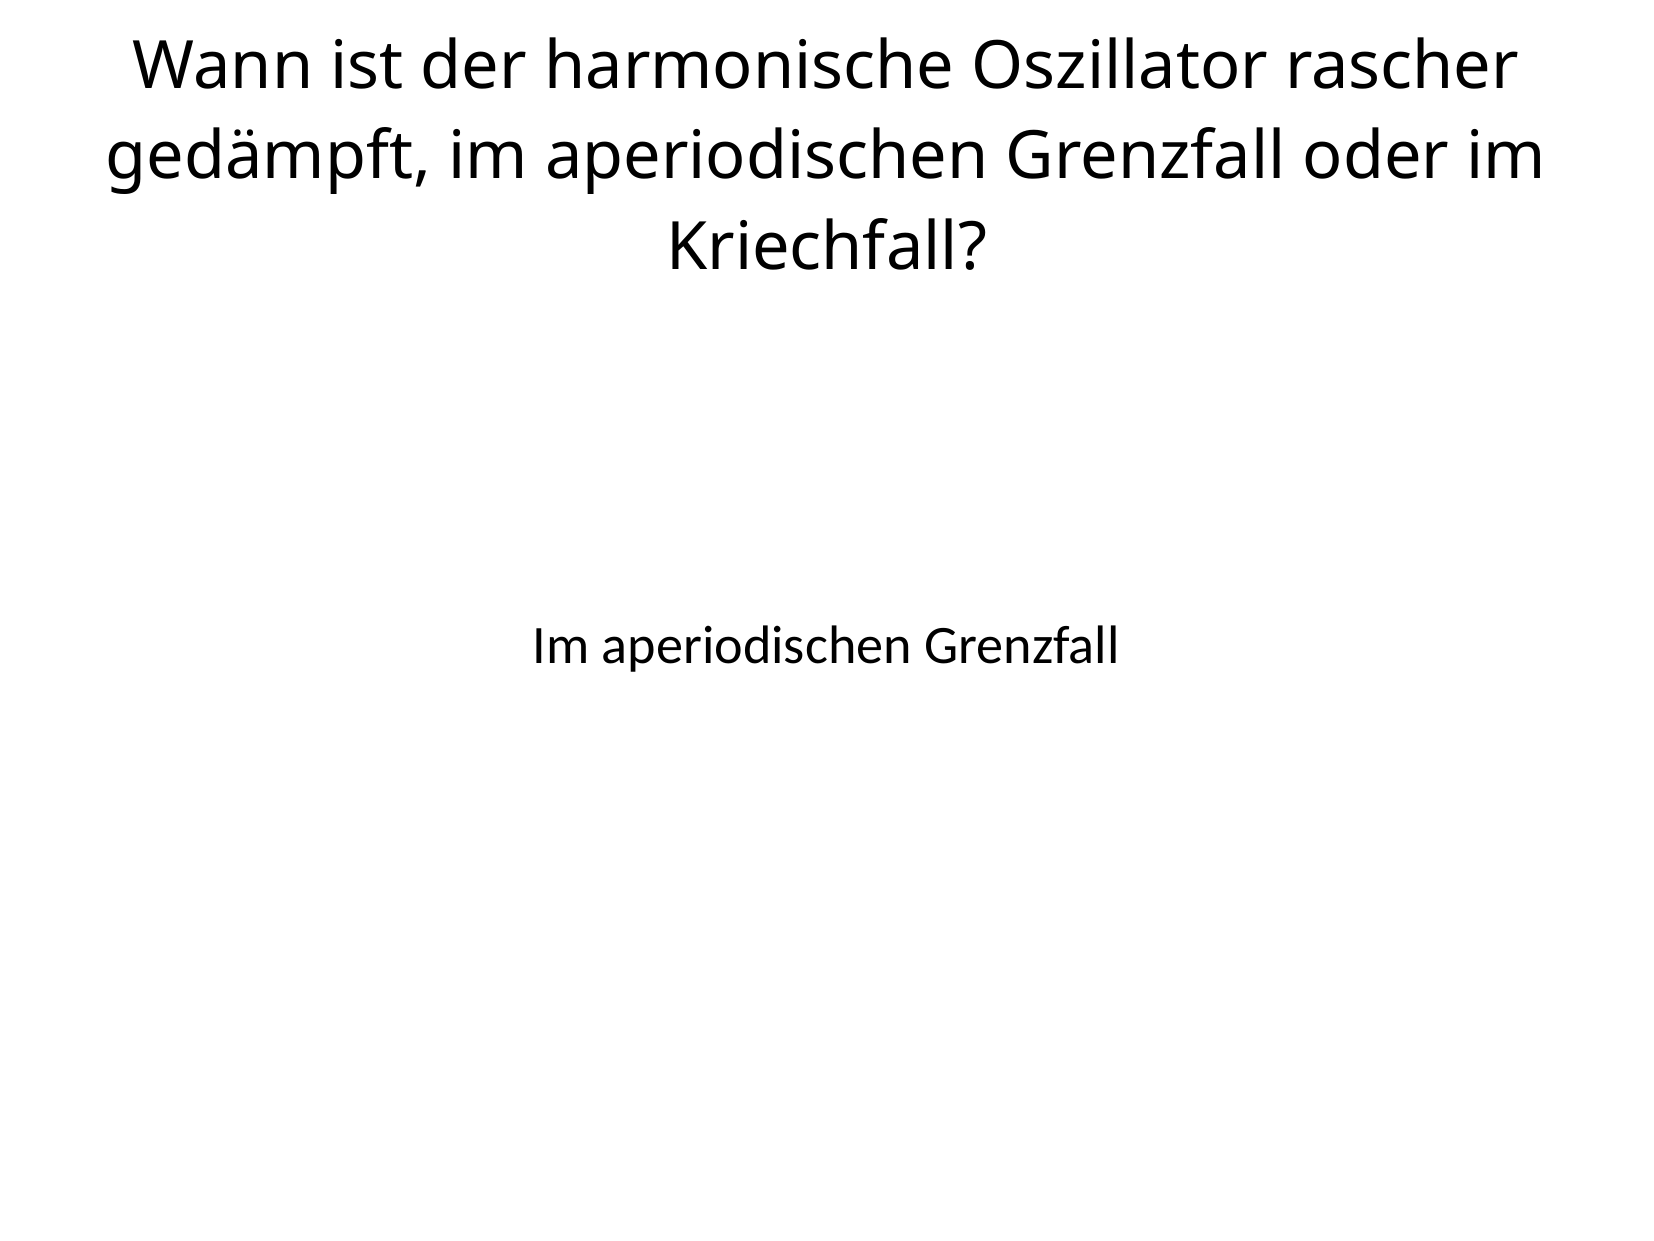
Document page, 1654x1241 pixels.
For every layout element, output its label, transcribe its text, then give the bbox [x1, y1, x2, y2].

subtitle Im aperiodischen Grenzfall [82, 290, 1571, 1010]
title Wann ist der harmonische Oszillator rascher gedämpft, im aperiodischen Grenzfall oder im Kriechfall? [82, 19, 1571, 287]
